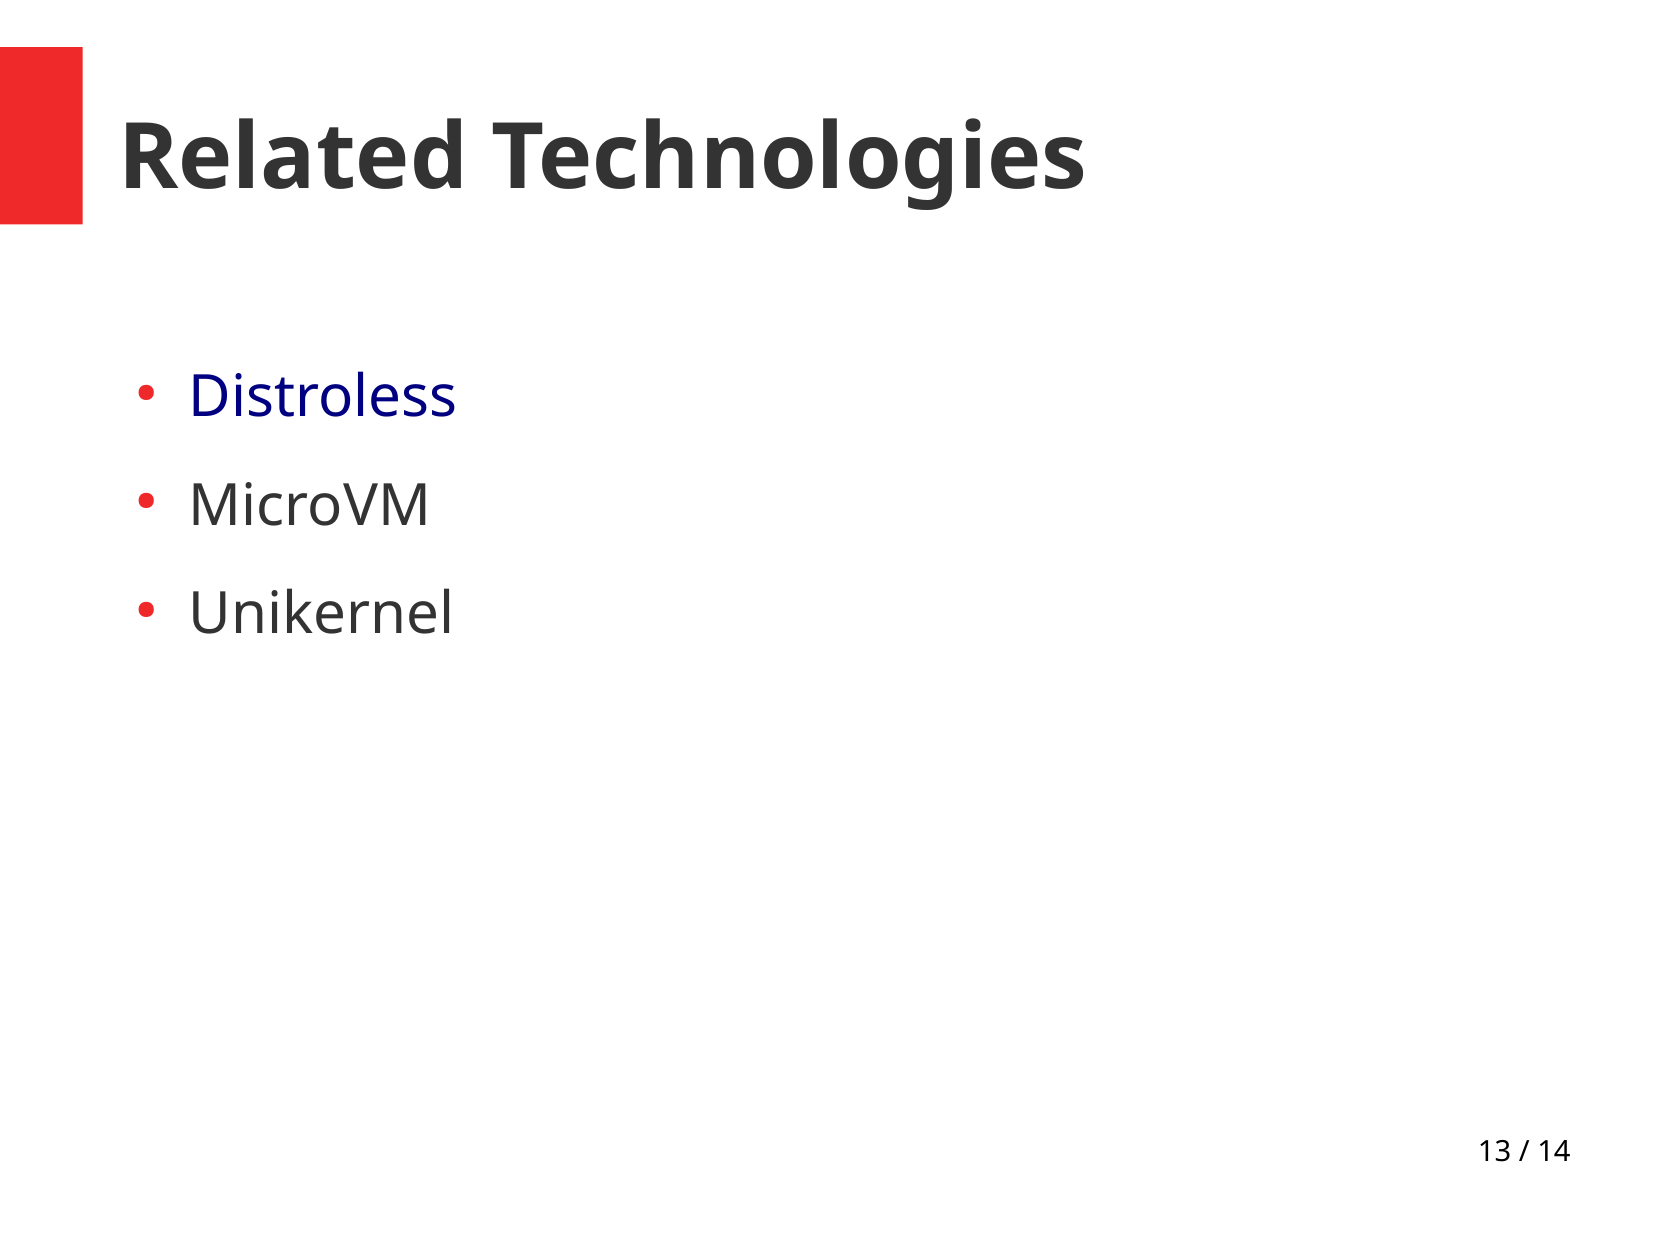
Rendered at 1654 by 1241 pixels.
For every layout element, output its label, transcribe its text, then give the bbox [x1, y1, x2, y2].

list Distroless MicroVM Unikernel [118, 354, 1536, 1074]
title Related Technologies [118, 49, 1571, 257]
